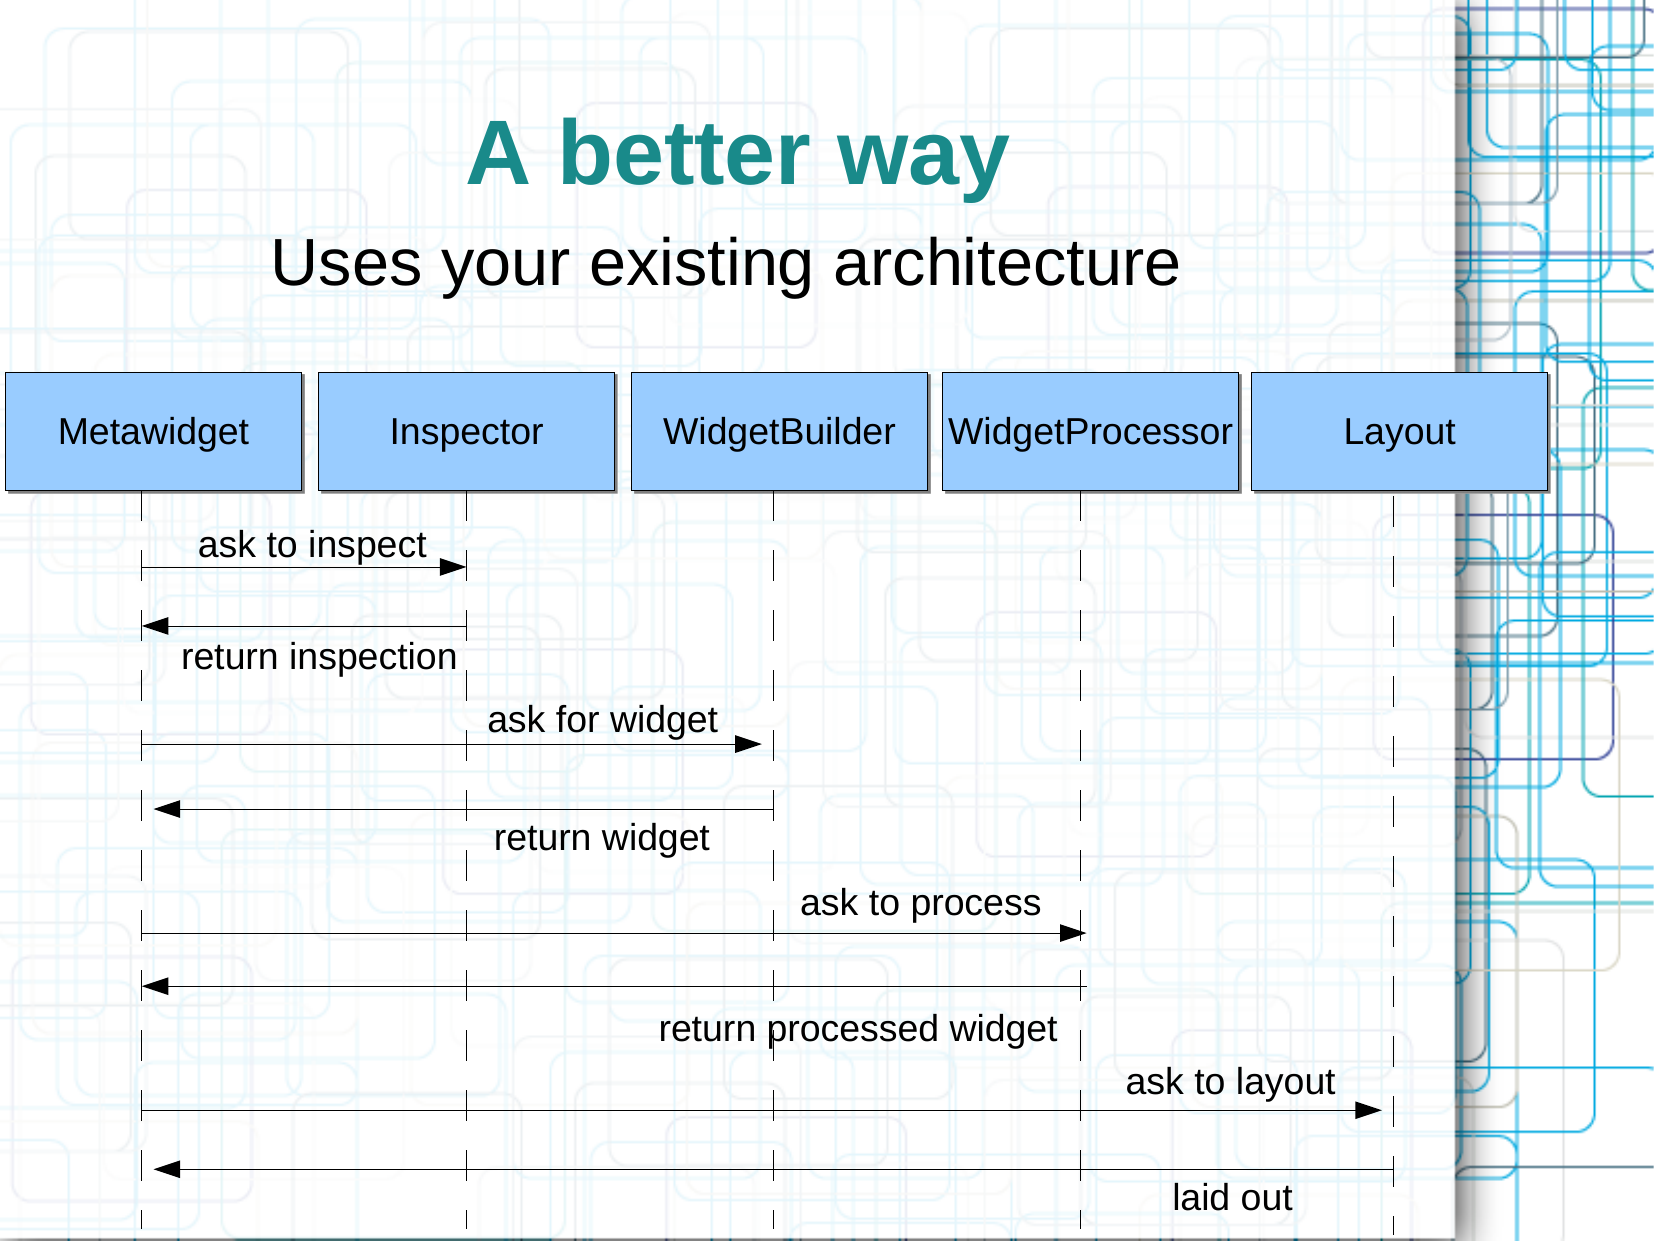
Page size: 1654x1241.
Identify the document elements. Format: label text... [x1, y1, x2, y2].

text_box ask to process [785, 874, 1057, 931]
text_box ask to layout [1110, 1053, 1351, 1111]
text_box Uses your existing architecture [29, 218, 1424, 308]
text_box return widget [479, 809, 725, 866]
text_box Layout [1251, 372, 1548, 491]
text_box laid out [1157, 1169, 1308, 1227]
text_box return inspection [166, 628, 473, 686]
text_box ask for widget [472, 690, 733, 748]
text_box return processed widget [643, 1000, 1072, 1058]
text_box ask to inspect [183, 515, 442, 573]
picture [0, 0, 1654, 1241]
text_box WidgetProcessor [942, 372, 1239, 491]
text_box Metawidget [5, 372, 302, 491]
title A better way [59, 56, 1418, 218]
text_box WidgetBuilder [631, 372, 928, 491]
text_box Inspector [318, 372, 615, 491]
